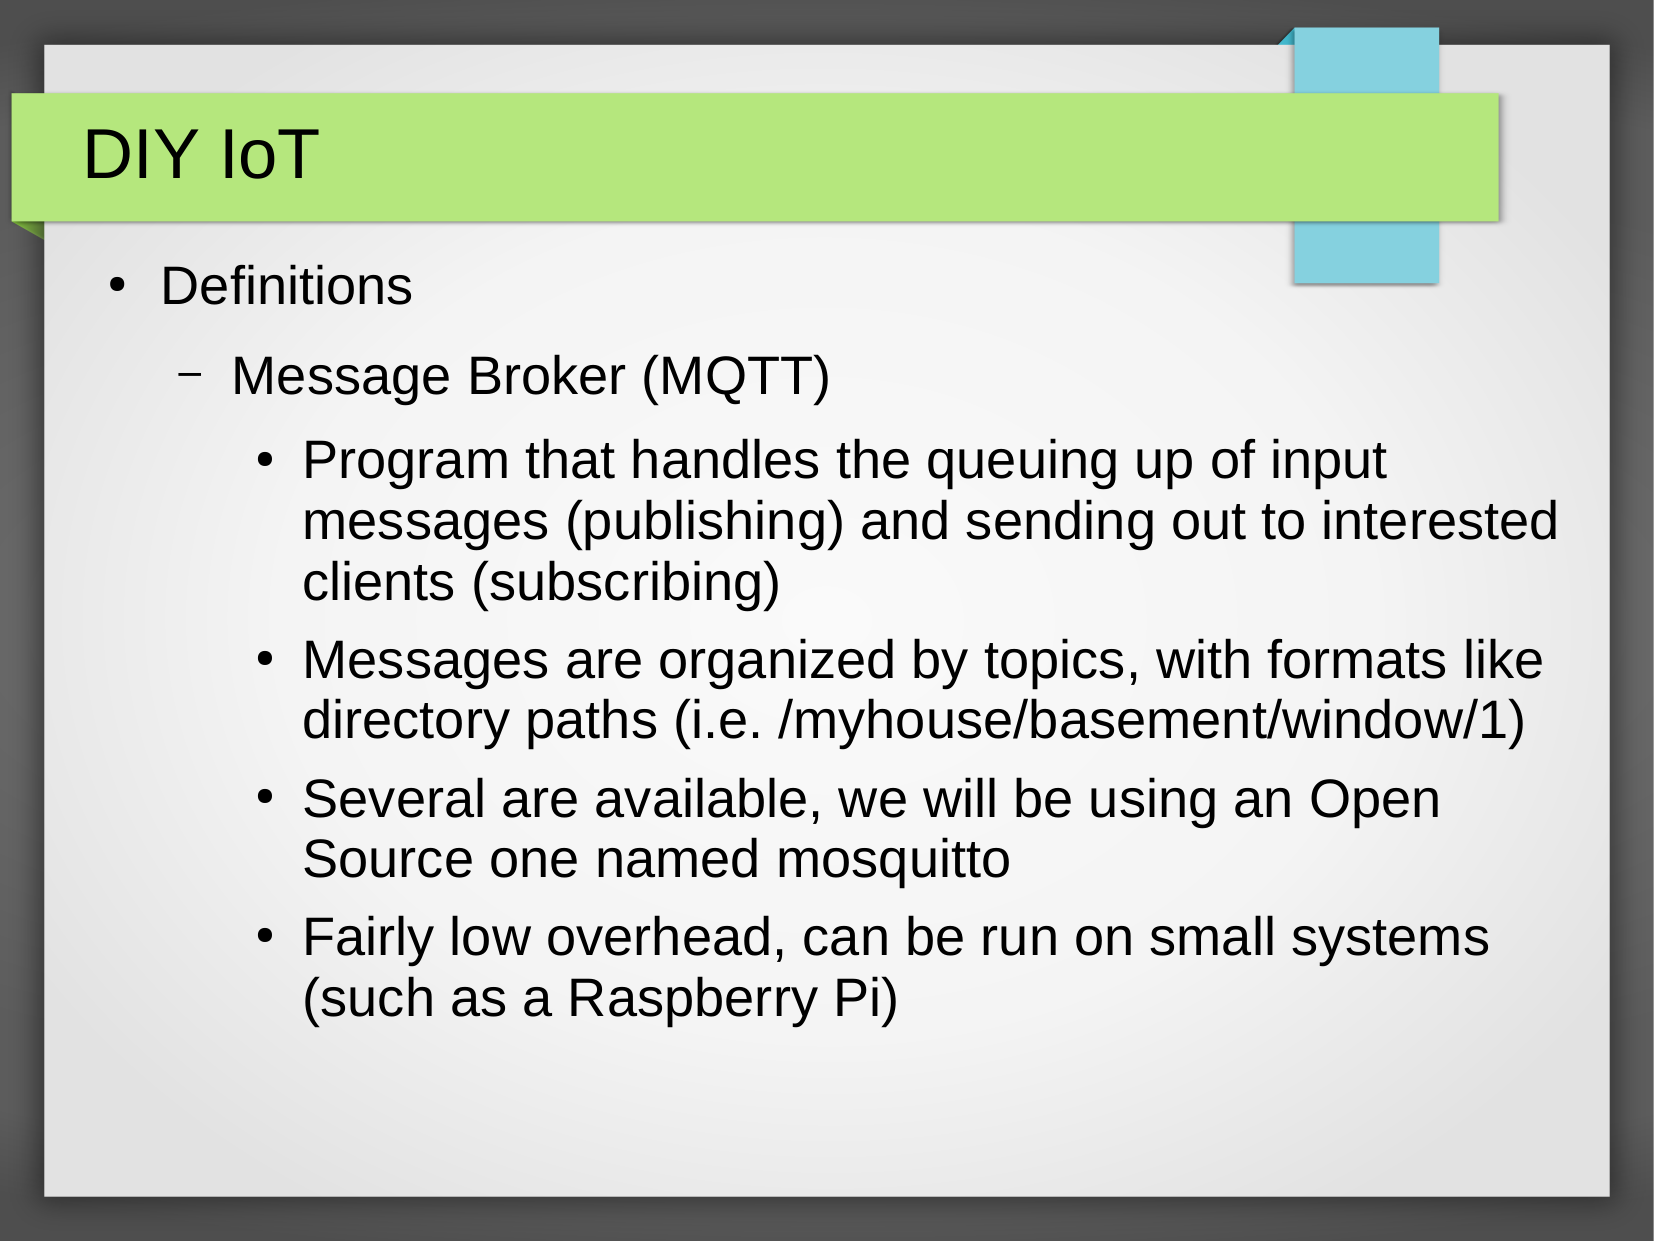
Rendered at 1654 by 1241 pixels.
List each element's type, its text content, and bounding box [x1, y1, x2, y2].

list Definitions Message Broker (MQTT) Program that handles the queuing up of input messages (publishing) and sending out to interested clients (subscribing) Messages are organized by topics, with formats like directory paths (i.e. /myhouse/basement/window/1) Several are available, we will be using an Open Source one named mosquitto Fairly low overhead, can be run on small systems (such as a Raspberry Pi) [90, 255, 1579, 1066]
picture [0, 0, 1654, 1241]
title DIY IoT [82, 94, 1264, 213]
